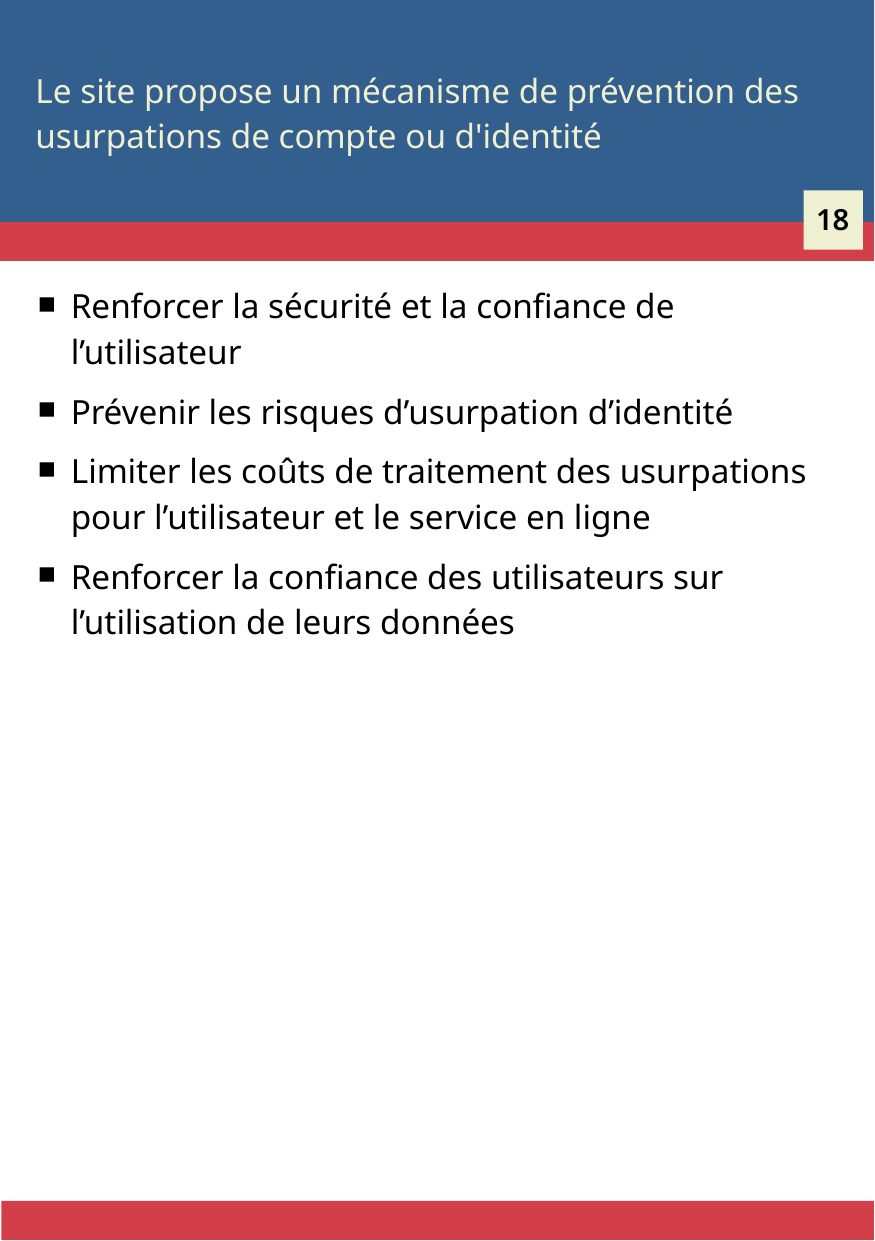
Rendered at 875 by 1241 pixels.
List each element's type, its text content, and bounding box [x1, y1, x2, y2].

text_box 18 [803, 188, 863, 249]
list Renforcer la sécurité et la confiance de l’utilisateur Prévenir les risques d’usurpation d’identité Limiter les coûts de traitement des usurpations pour l’utilisateur et le service en ligne Renforcer la confiance des utilisateurs sur l’utilisation de leurs données [23, 283, 839, 1111]
title Le site propose un mécanisme de prévention des usurpations de compte ou d'identité [35, 13, 839, 213]
